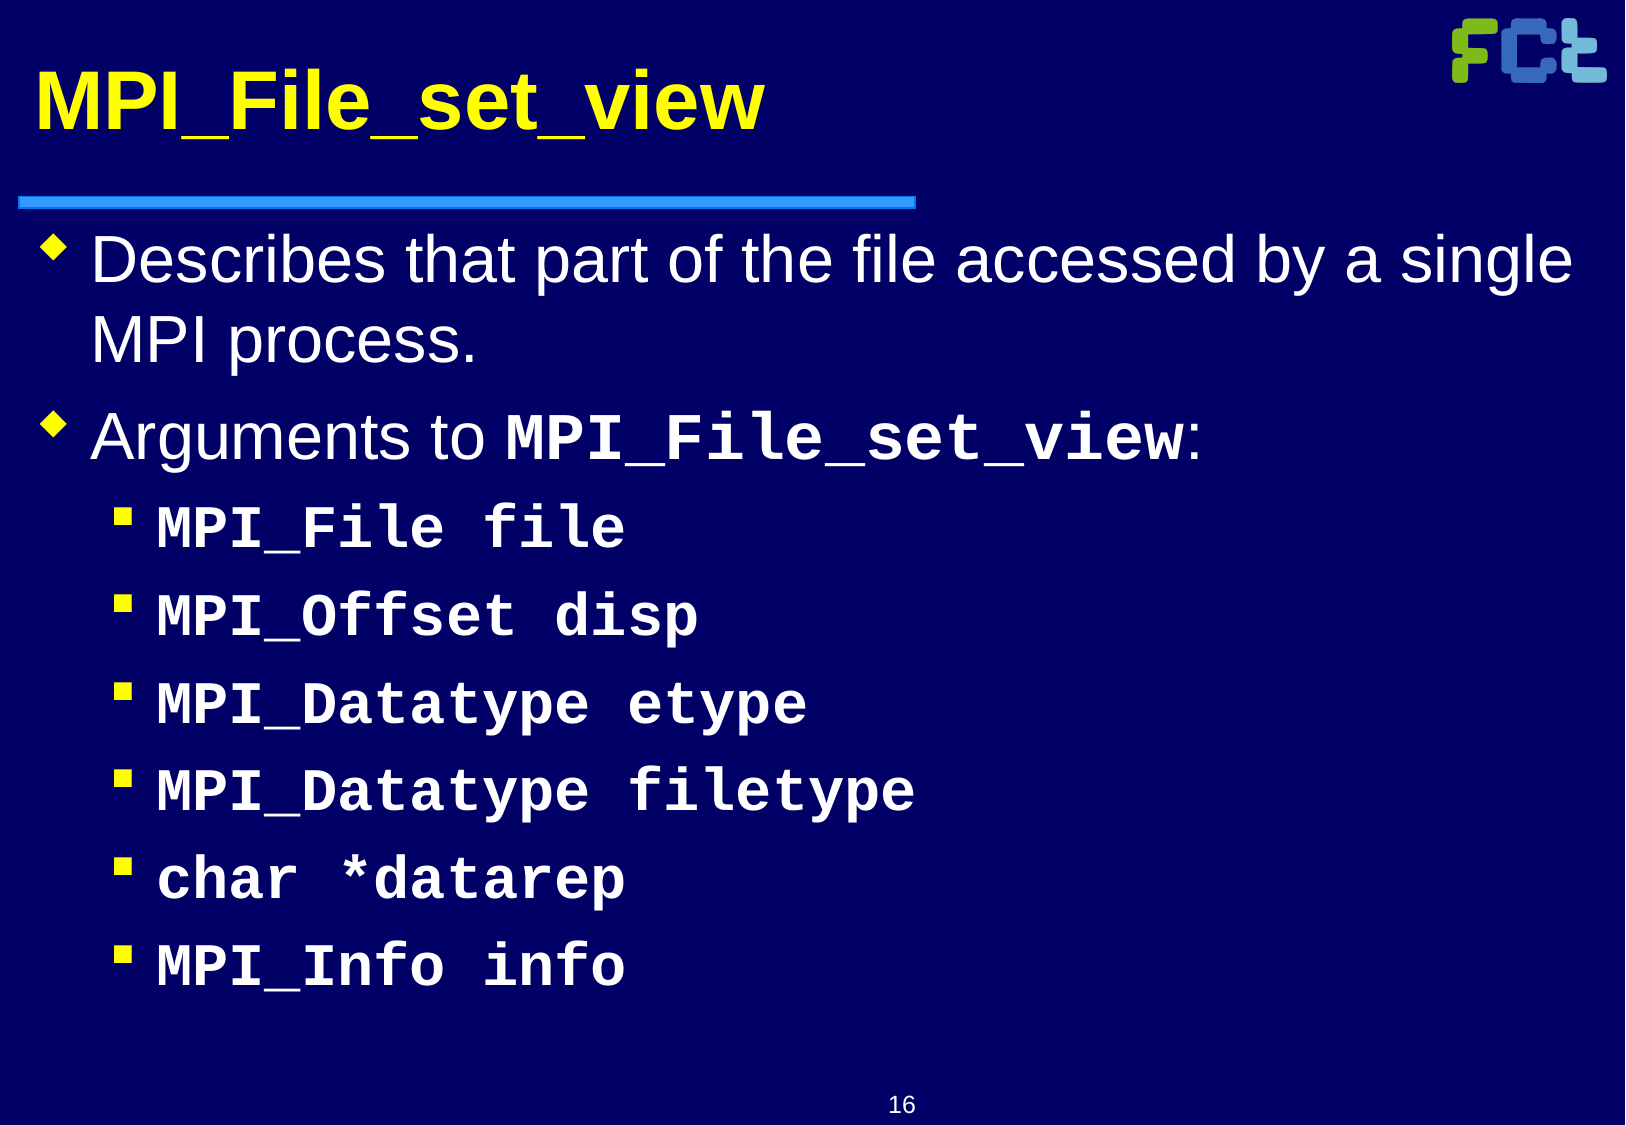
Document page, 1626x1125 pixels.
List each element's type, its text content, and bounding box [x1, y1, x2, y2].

list Describes that part of the file accessed by a single MPI process. Arguments to MPI_File_set_view: MPI_File file MPI_Offset disp MPI_Datatype etype MPI_Datatype filetype char *datarep MPI_Info info [19, 208, 1611, 1083]
title MPI_File_set_view [19, 7, 1606, 185]
text_box <number> [428, 1083, 1376, 1116]
